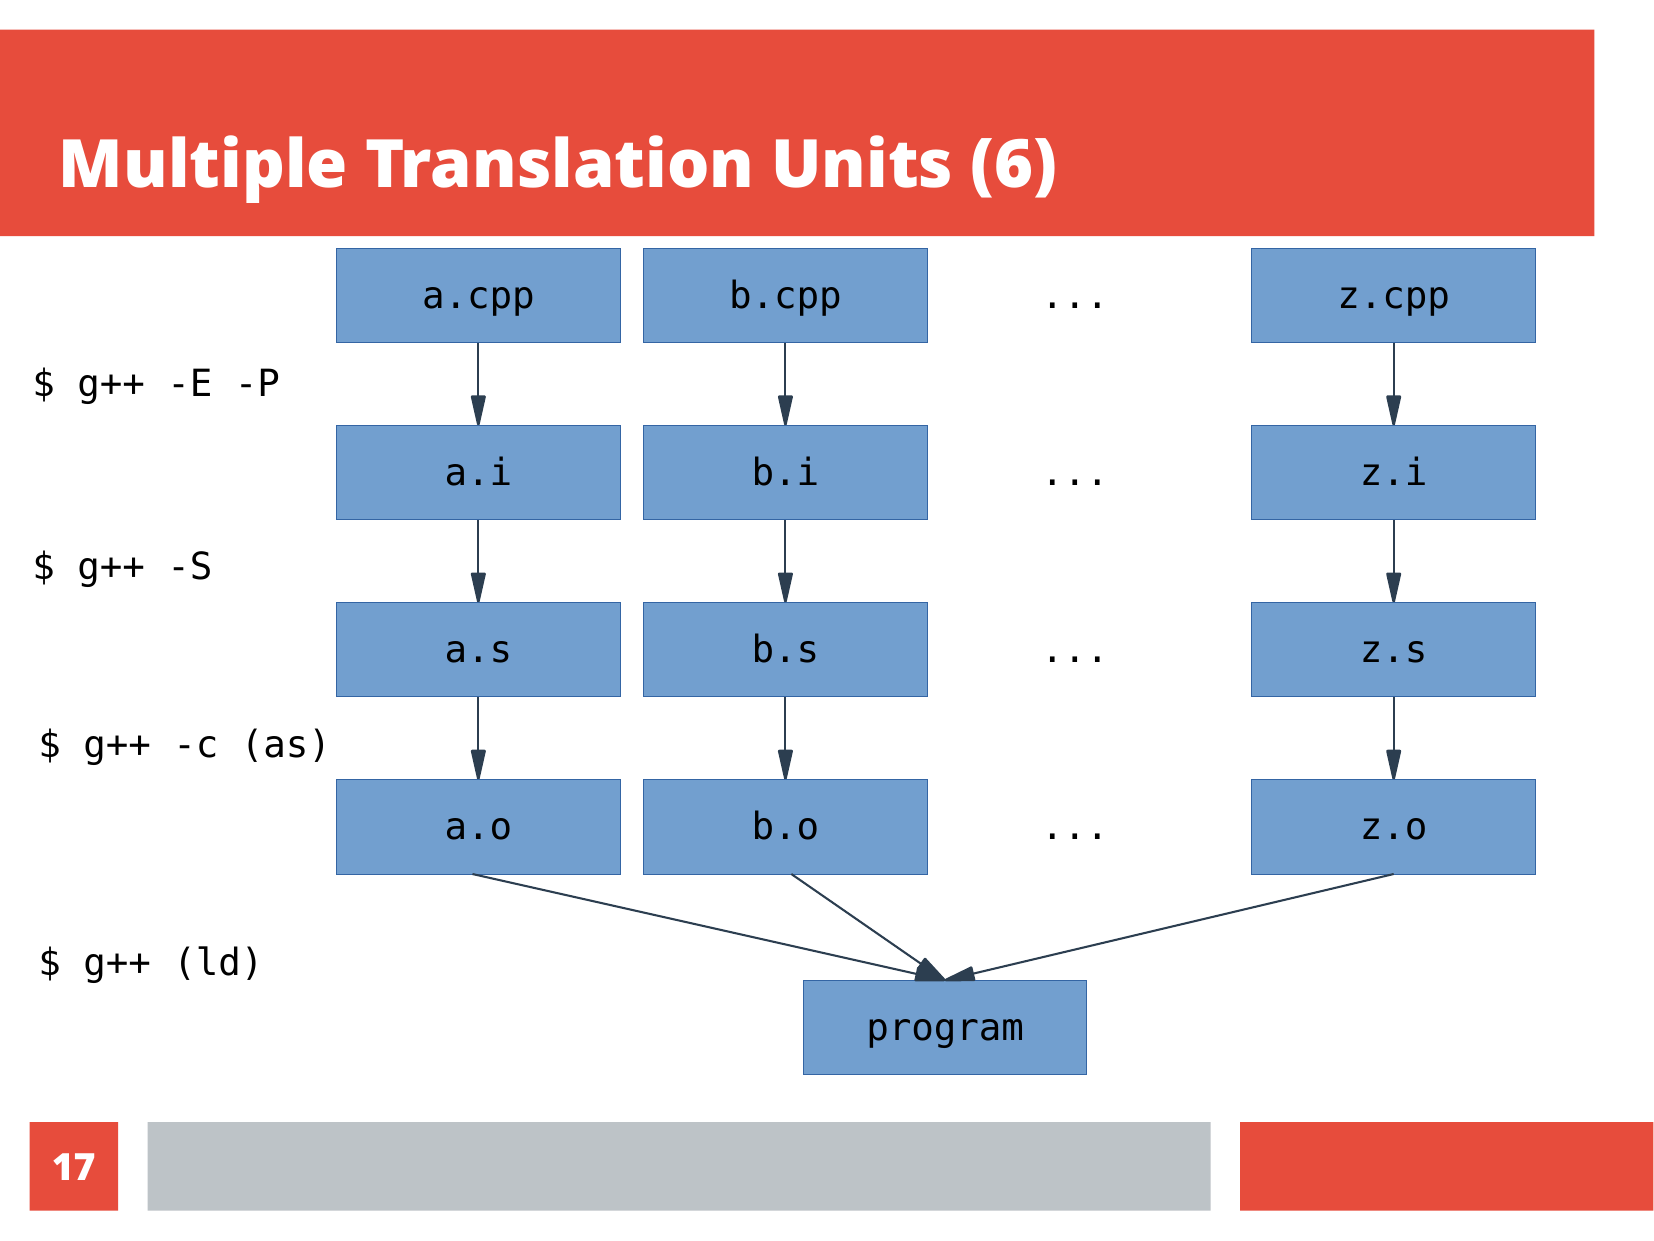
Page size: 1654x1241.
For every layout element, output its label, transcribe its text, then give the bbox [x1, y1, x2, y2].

text_box $ g++ -E -P [17, 330, 302, 438]
text_box program [803, 980, 1087, 1075]
text_box a.i [336, 425, 621, 520]
text_box a.cpp [336, 248, 621, 343]
title Multiple Translation Units (6) [59, 59, 1595, 207]
text_box $ g++ -c (as) [23, 690, 349, 798]
text_box ... [933, 602, 1217, 697]
text_box ... [933, 425, 1217, 520]
text_box ... [933, 779, 1217, 875]
text_box ... [933, 248, 1217, 343]
text_box z.cpp [1251, 248, 1536, 343]
text_box a.o [336, 779, 621, 875]
text_box b.o [643, 779, 928, 875]
text_box z.s [1251, 602, 1536, 697]
text_box b.cpp [643, 248, 928, 343]
text_box b.s [643, 602, 928, 697]
text_box z.o [1251, 779, 1536, 875]
text_box $ g++ -S [17, 513, 302, 621]
text_box $ g++ (ld) [23, 909, 308, 1016]
text_box a.s [336, 602, 621, 697]
text_box z.i [1251, 425, 1536, 520]
text_box b.i [643, 425, 928, 520]
